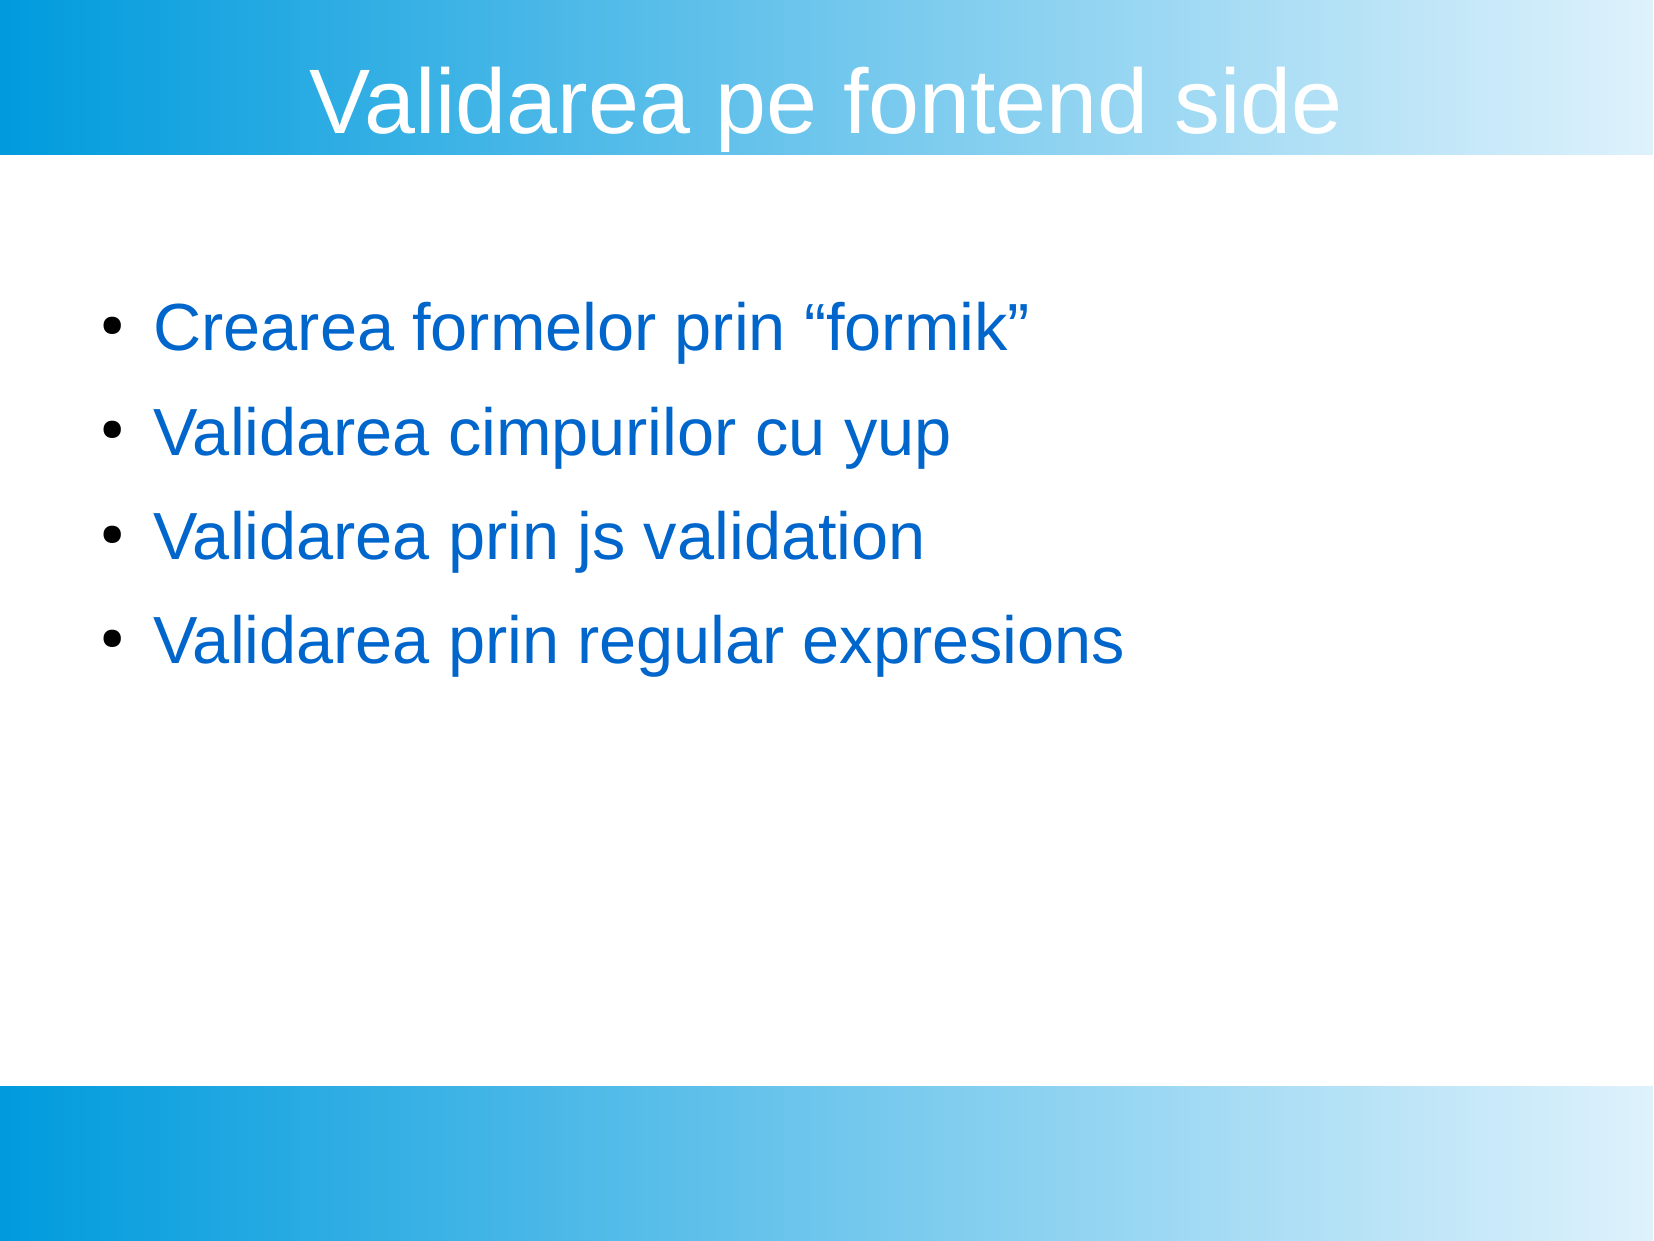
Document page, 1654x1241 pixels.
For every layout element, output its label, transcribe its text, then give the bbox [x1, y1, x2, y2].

list Crearea formelor prin “formik” Validarea cimpurilor cu yup Validarea prin js validation Validarea prin regular expresions [82, 290, 1571, 1010]
title Validarea pe fontend side [82, 49, 1571, 155]
